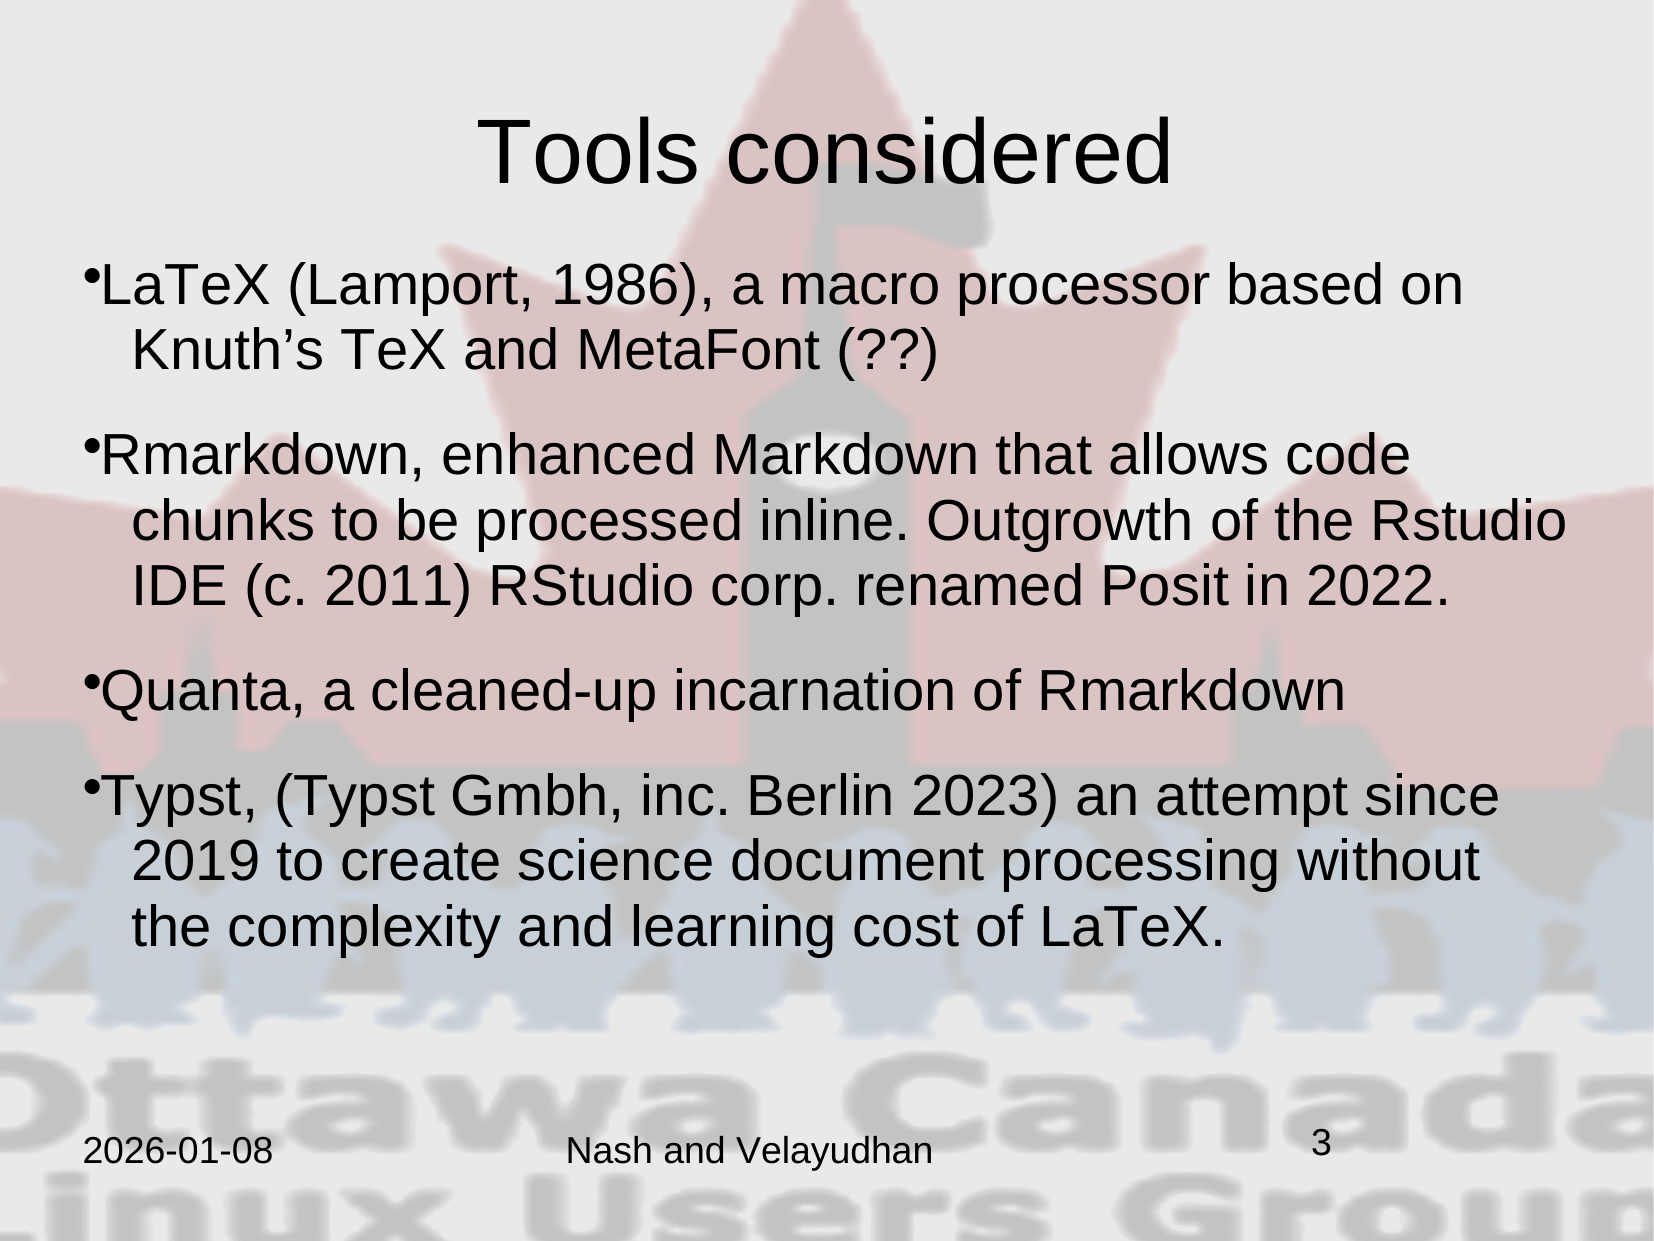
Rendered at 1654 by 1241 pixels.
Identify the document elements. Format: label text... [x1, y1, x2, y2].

picture [0, 0, 1654, 1241]
list LaTeX (Lamport, 1986), a macro processor based on Knuth’s TeX and MetaFont (??) Rmarkdown, enhanced Markdown that allows code chunks to be processed inline. Outgrowth of the Rstudio IDE (c. 2011) RStudio corp. renamed Posit in 2022. Quanta, a cleaned-up incarnation of Rmarkdown Typst, (Typst Gmbh, inc. Berlin 2023) an attempt since 2019 to create science document processing without the complexity and learning cost of LaTeX. [82, 248, 1570, 1009]
title Tools considered [82, 49, 1570, 248]
